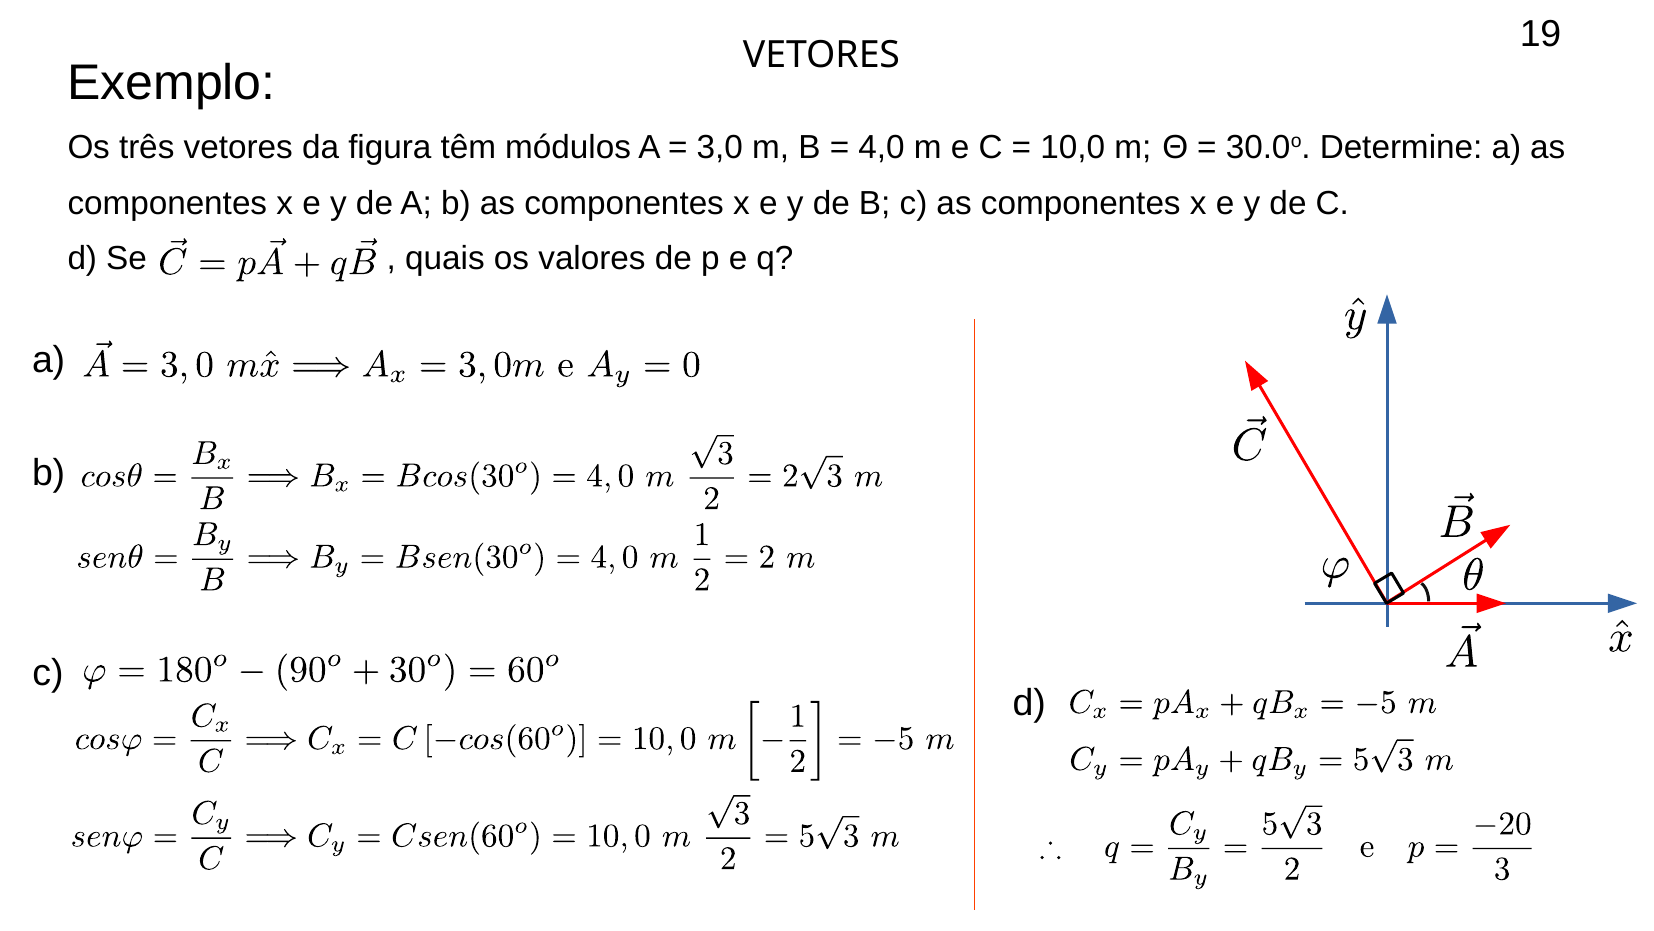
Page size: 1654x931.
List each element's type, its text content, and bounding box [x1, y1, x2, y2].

text_box Exemplo: Os três vetores da figura têm módulos A = 3,0 m, B = 4,0 m e C = 10,0 m; Θ = 30.0o. Determine: a) as componentes x e y de A; b) as componentes x e y de B; c) as componentes x e y de C. d) Se , quais os valores de p e q? [52, 47, 1595, 285]
picture [1438, 492, 1475, 537]
picture [1343, 297, 1367, 339]
text_box a) [17, 331, 81, 389]
picture [1607, 619, 1632, 652]
picture [69, 699, 955, 872]
picture [1462, 557, 1483, 591]
picture [158, 238, 378, 282]
picture [1320, 557, 1349, 588]
picture [1444, 622, 1482, 667]
text_box <number> [1505, 4, 1654, 75]
picture [1038, 804, 1533, 891]
picture [1231, 415, 1267, 461]
picture [75, 433, 884, 592]
text_box d) [997, 673, 1061, 731]
text_box b) [17, 443, 75, 501]
text_box c) [17, 644, 79, 702]
picture [80, 339, 701, 389]
text_box VETORES [728, 0, 937, 47]
picture [80, 652, 560, 693]
picture [1067, 687, 1455, 781]
